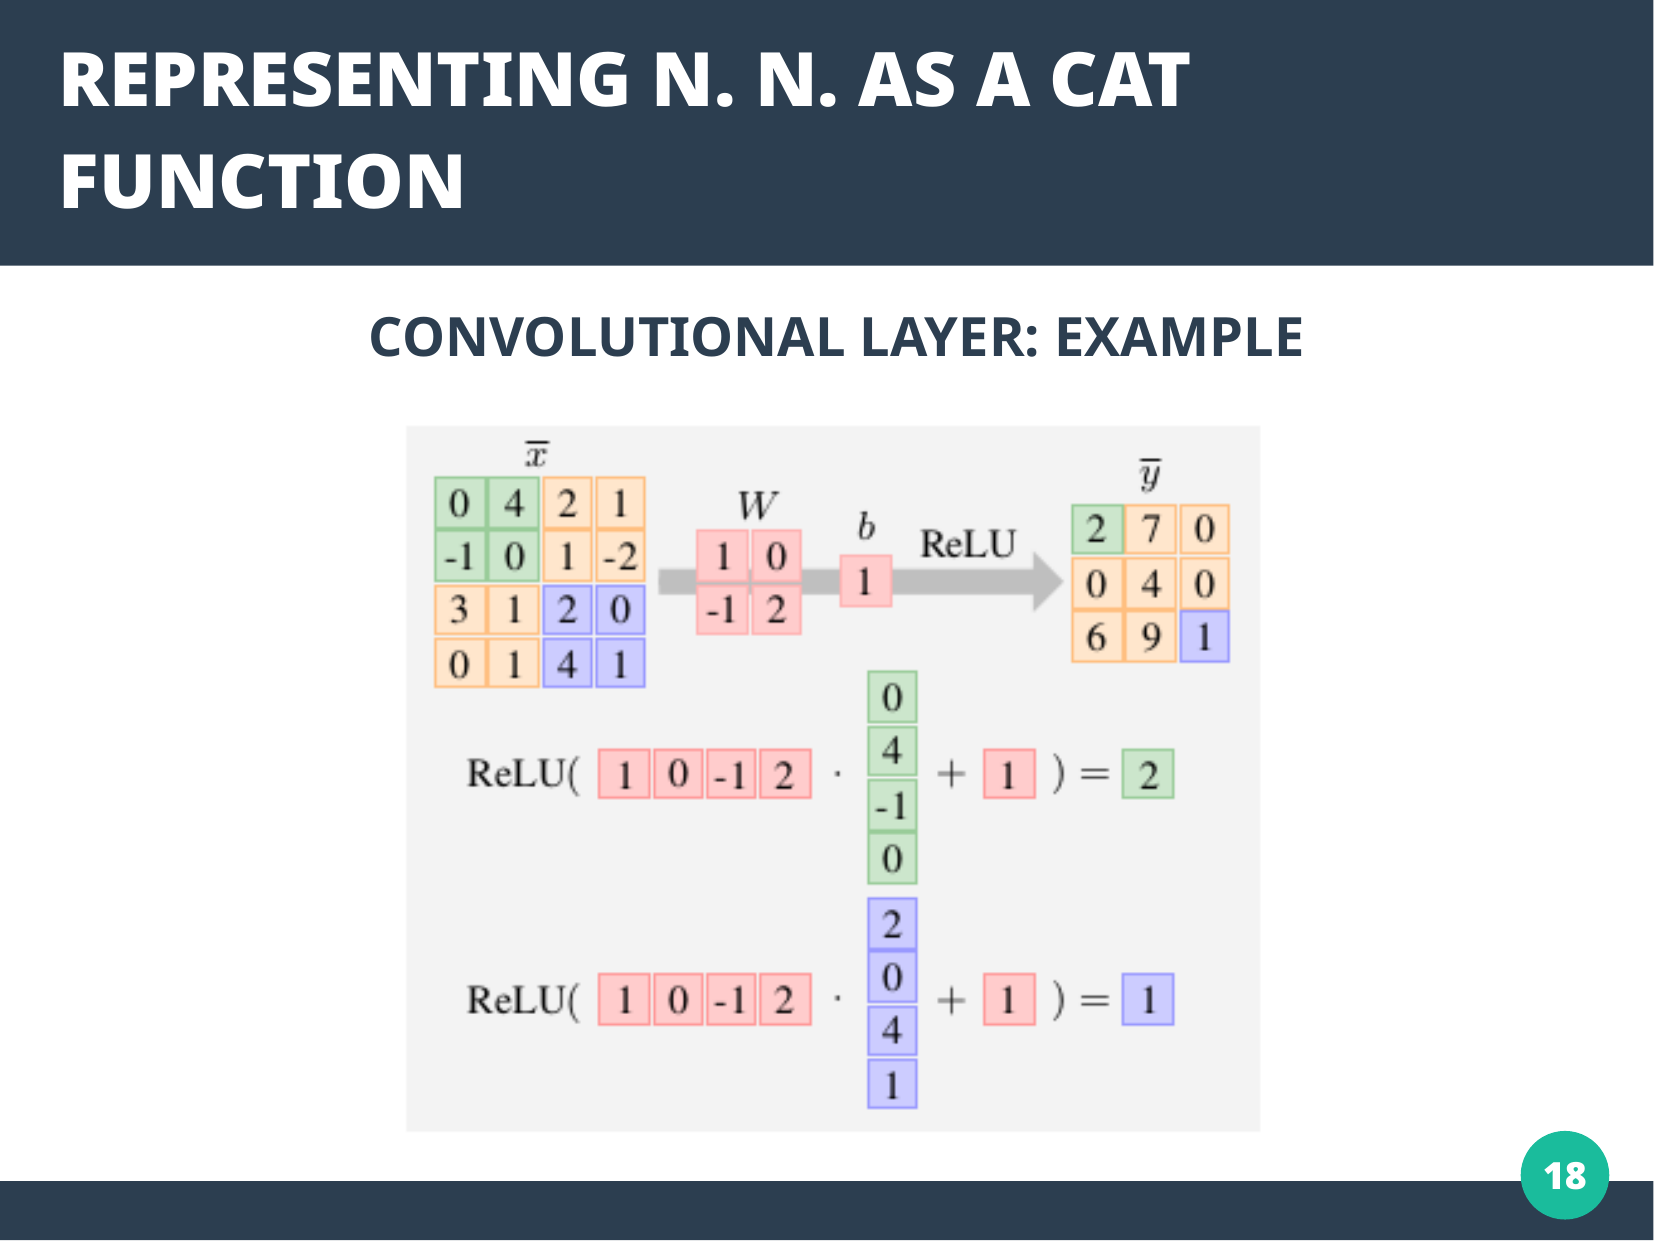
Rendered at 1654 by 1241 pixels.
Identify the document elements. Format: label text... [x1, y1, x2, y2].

list CONVOLUTIONAL LAYER: EXAMPLE [69, 298, 1606, 1126]
picture [377, 404, 1276, 1145]
title REPRESENTING N. N. AS A CAT FUNCTION [59, 49, 1595, 207]
